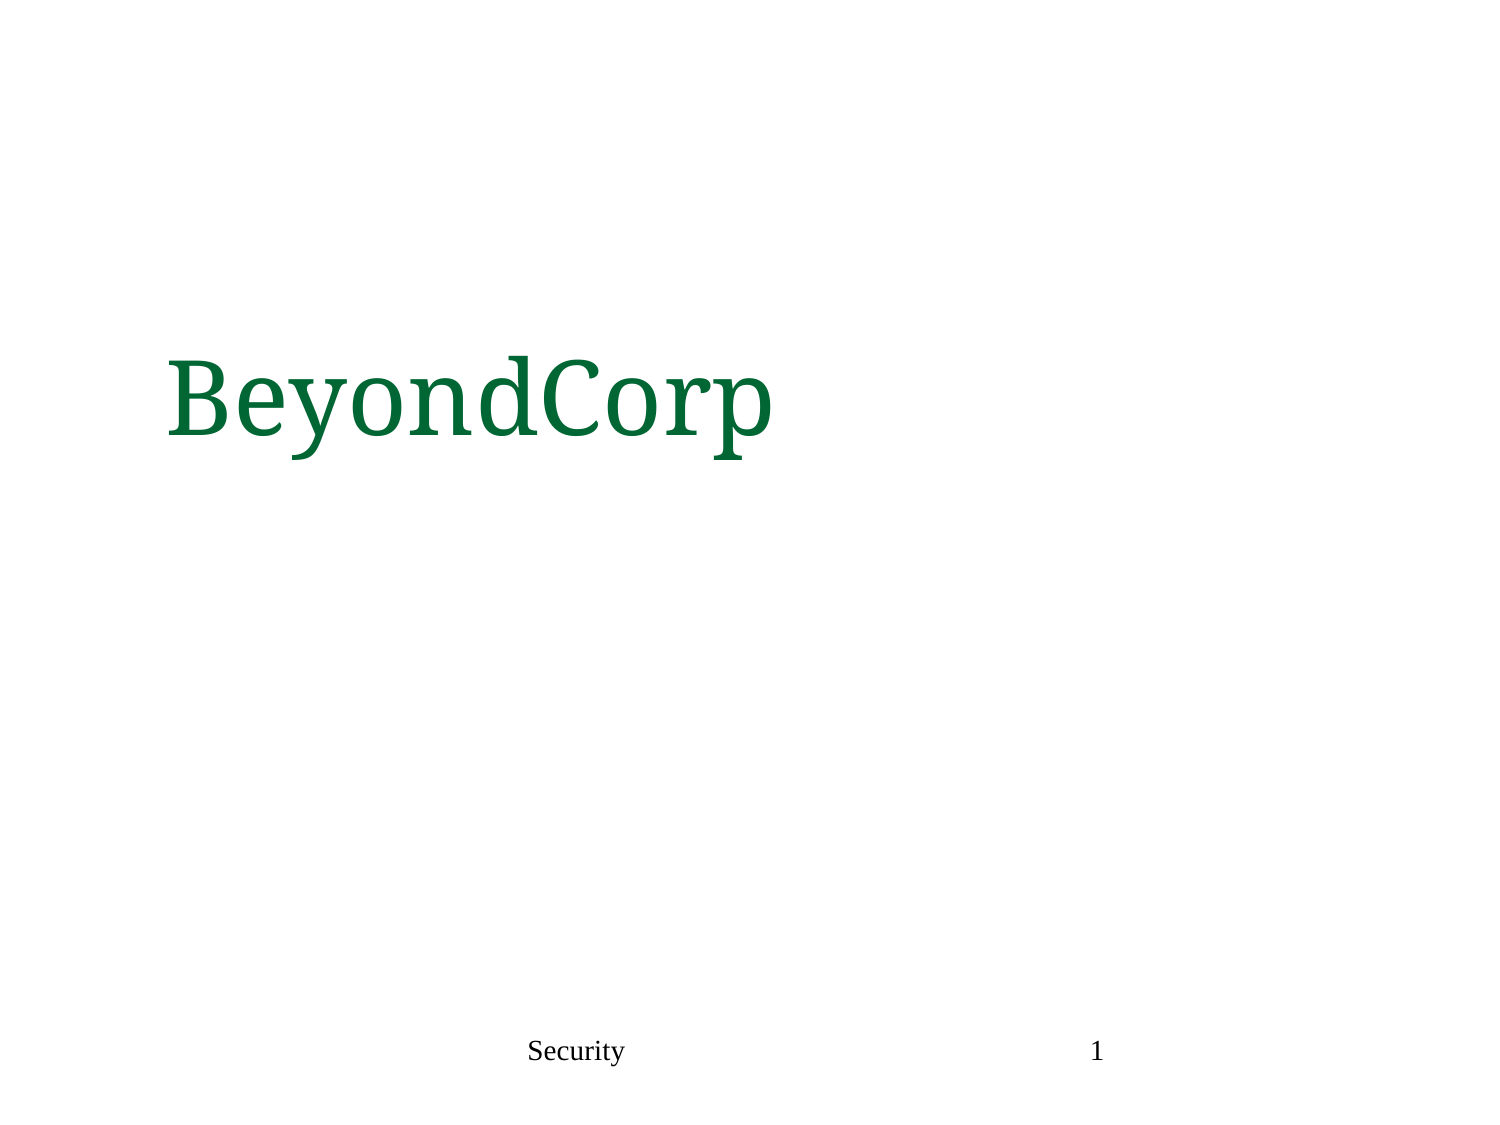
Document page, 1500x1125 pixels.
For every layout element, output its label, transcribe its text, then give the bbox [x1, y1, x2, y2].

slide_number <number> [1074, 1024, 1425, 1100]
title BeyondCorp [150, 249, 1401, 538]
footer Security [512, 1024, 988, 1100]
